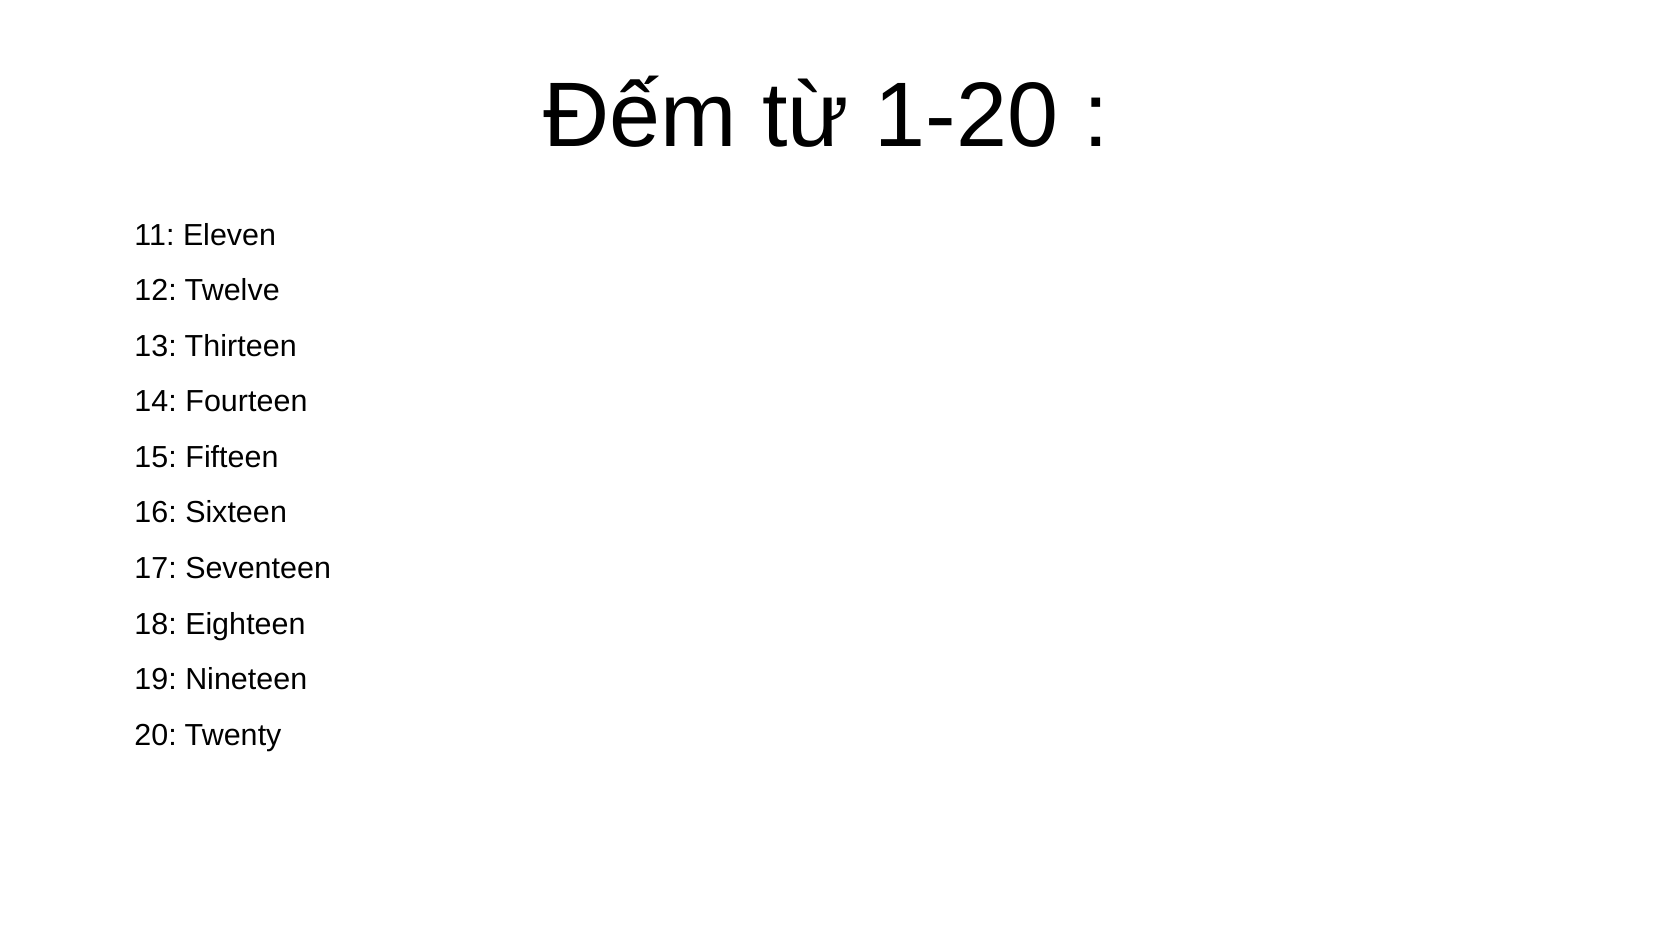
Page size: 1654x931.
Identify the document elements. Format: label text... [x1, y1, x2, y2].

list 11: Eleven 12: Twelve 13: Thirteen 14: Fourteen 15: Fifteen 16: Sixteen 17: Seventeen 18: Eighteen 19: Nineteen 20: Twenty [82, 217, 1571, 758]
title Đếm từ 1-20 : [82, 37, 1571, 193]
